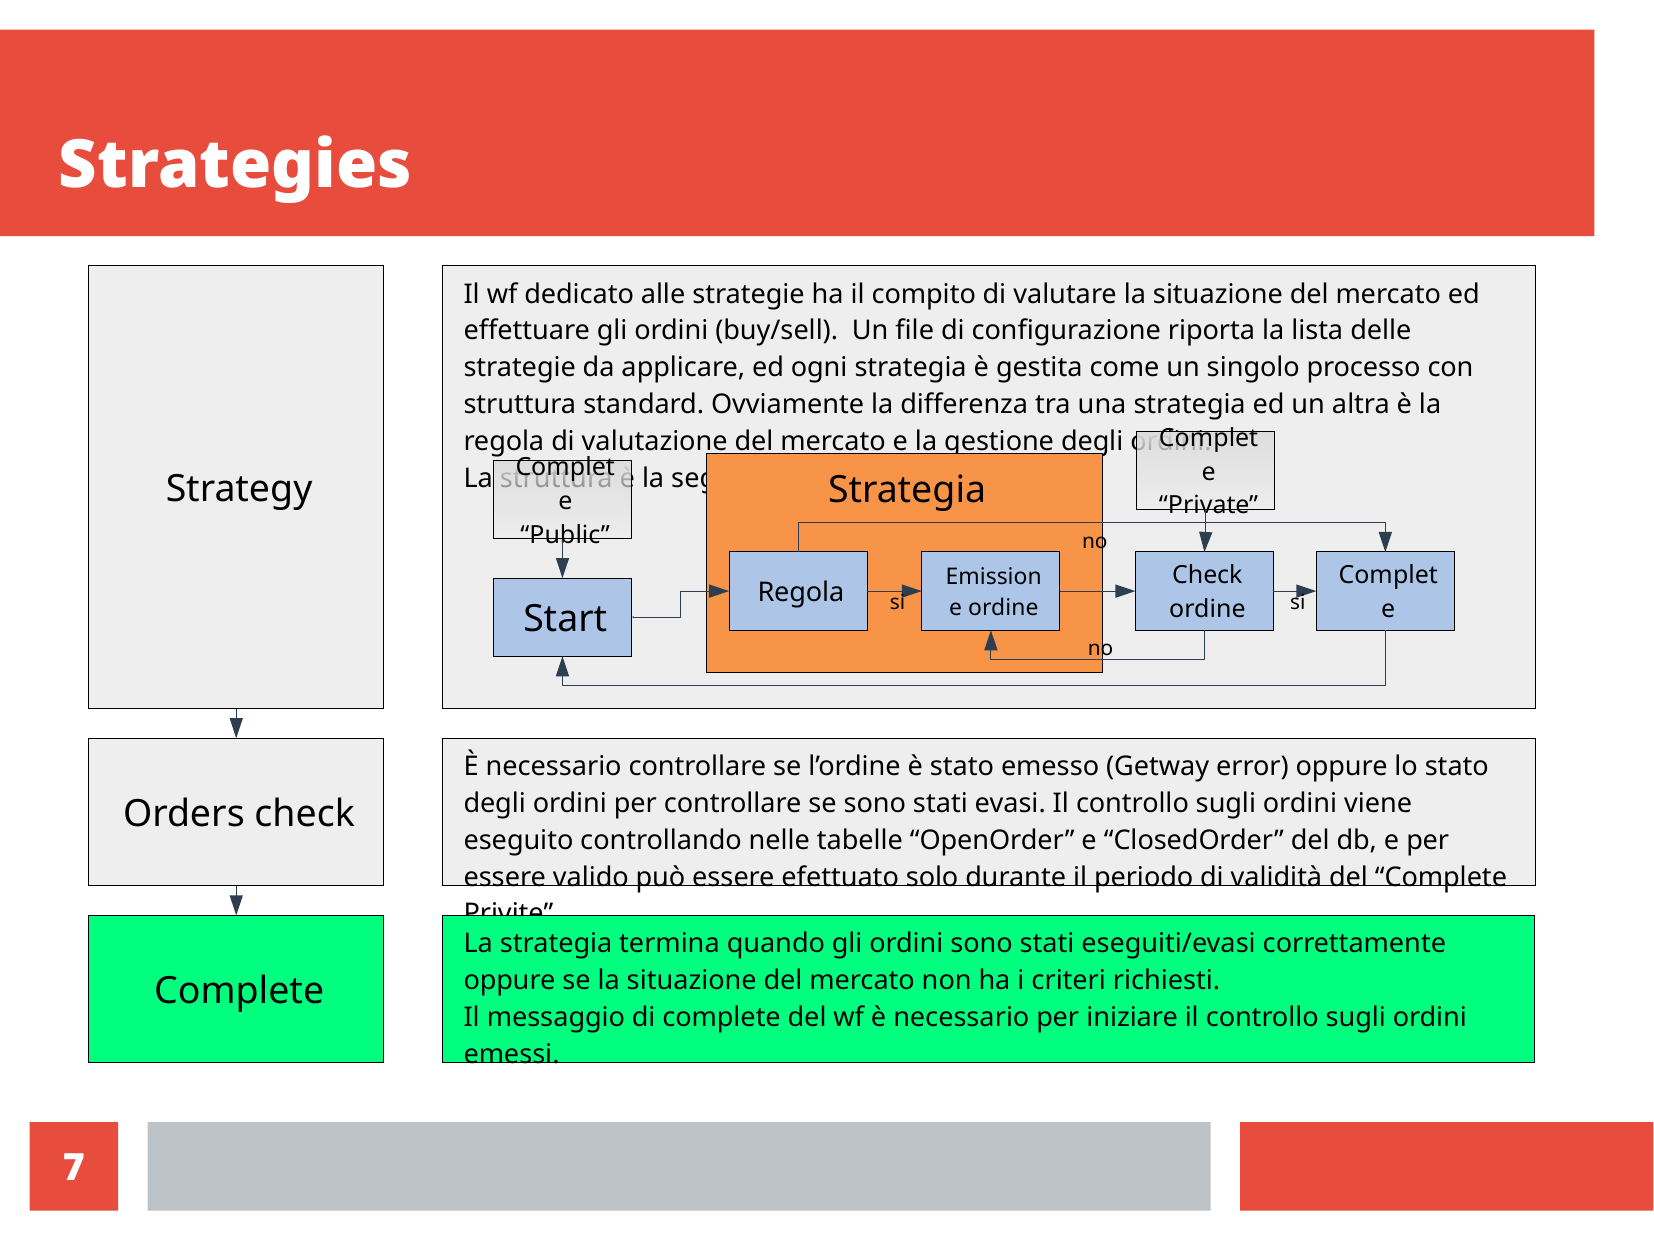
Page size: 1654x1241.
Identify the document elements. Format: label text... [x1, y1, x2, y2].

text_box Complete “Public” [493, 460, 632, 539]
text_box Emissione ordine [921, 551, 1060, 631]
text_box Start [493, 578, 632, 657]
text_box Check ordine [1135, 551, 1274, 631]
text_box Complete [1316, 551, 1455, 631]
text_box Orders check [88, 738, 384, 886]
text_box Strategia [706, 592, 1103, 673]
text_box Strategia [706, 453, 1103, 591]
text_box È necessario controllare se l’ordine è stato emesso (Getway error) oppure lo stato degli ordini per controllare se sono stati evasi. Il controllo sugli ordini viene eseguito controllando nelle tabelle “OpenOrder” e “ClosedOrder” del db, e per essere valido può essere efettuato solo durante il periodo di validità del “Complete Privite”. [442, 738, 1536, 886]
text_box Il wf dedicato alle strategie ha il compito di valutare la situazione del mercato ed effettuare gli ordini (buy/sell). Un file di configurazione riporta la lista delle strategie da applicare, ed ogni strategia è gestita come un singolo processo con struttura standard. Ovviamente la differenza tra una strategia ed un altra è la regola di valutazione del mercato e la gestione degli ordini. La struttura è la seguente: [442, 265, 1536, 709]
title Strategies [59, 59, 1595, 207]
text_box Complete “Private” [1136, 431, 1275, 510]
text_box Strategia [799, 523, 1103, 591]
text_box Regola [729, 551, 868, 631]
text_box Strategy [88, 265, 384, 709]
text_box La strategia termina quando gli ordini sono stati eseguiti/evasi correttamente oppure se la situazione del mercato non ha i criteri richiesti. Il messaggio di complete del wf è necessario per iniziare il controllo sugli ordini emessi. [442, 915, 1535, 1063]
text_box Strategia [991, 592, 1103, 659]
text_box Complete [88, 915, 384, 1063]
